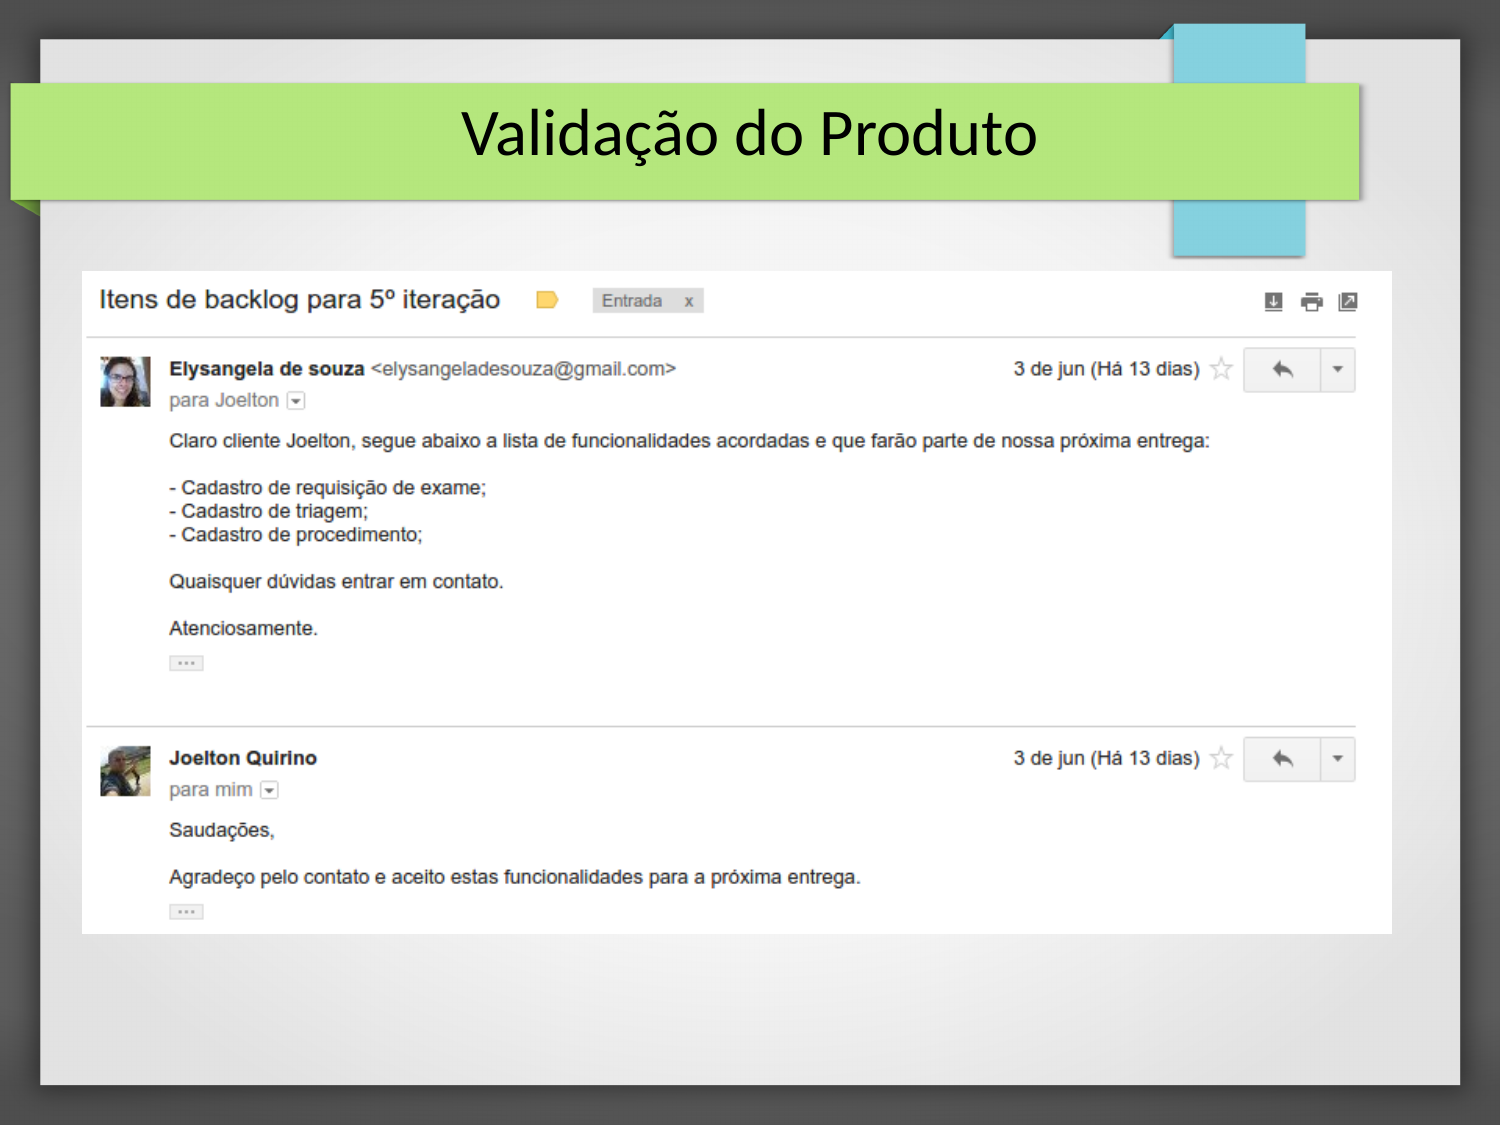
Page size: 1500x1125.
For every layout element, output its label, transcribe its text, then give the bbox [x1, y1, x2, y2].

picture [0, 0, 1500, 1125]
title Validação do Produto [75, 44, 1425, 233]
